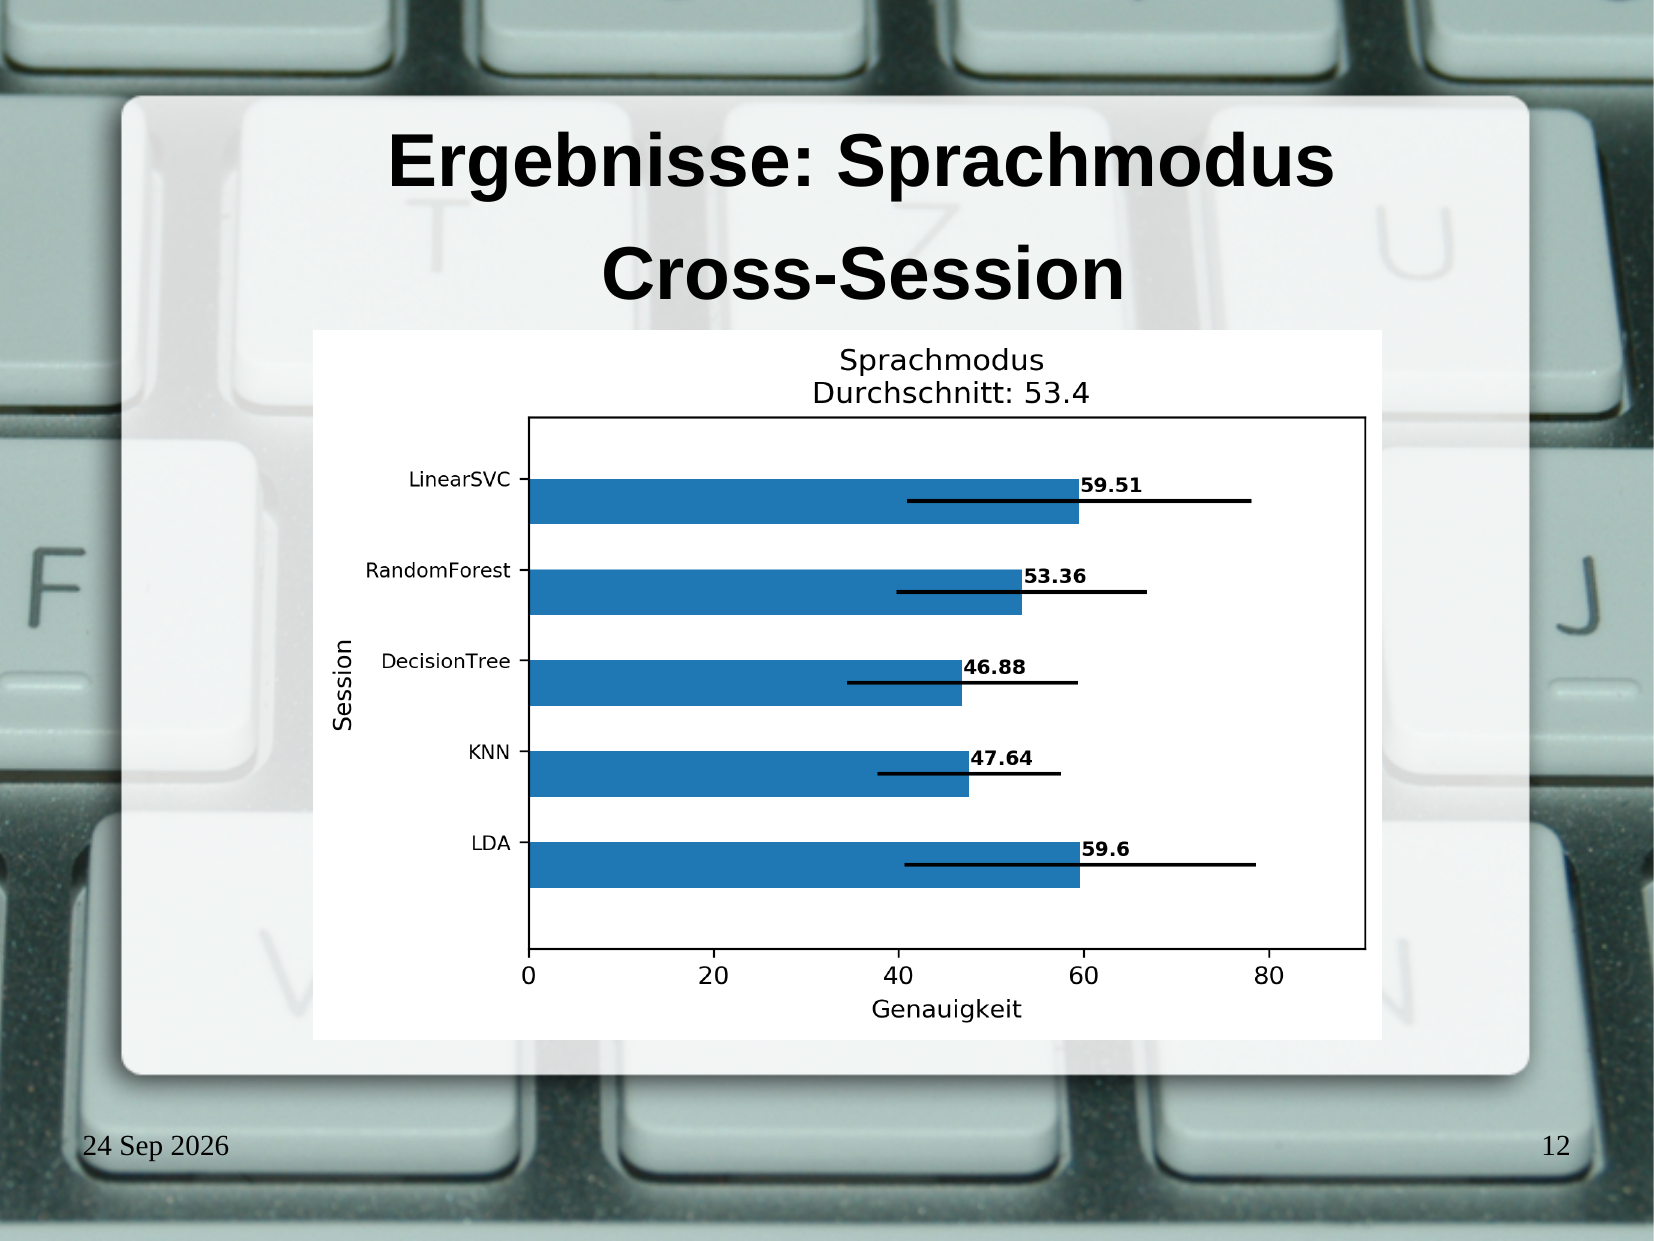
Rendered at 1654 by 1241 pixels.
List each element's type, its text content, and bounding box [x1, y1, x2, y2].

picture [0, 0, 1654, 1241]
list Ergebnisse: Sprachmodus Cross-Session [94, 118, 1453, 827]
